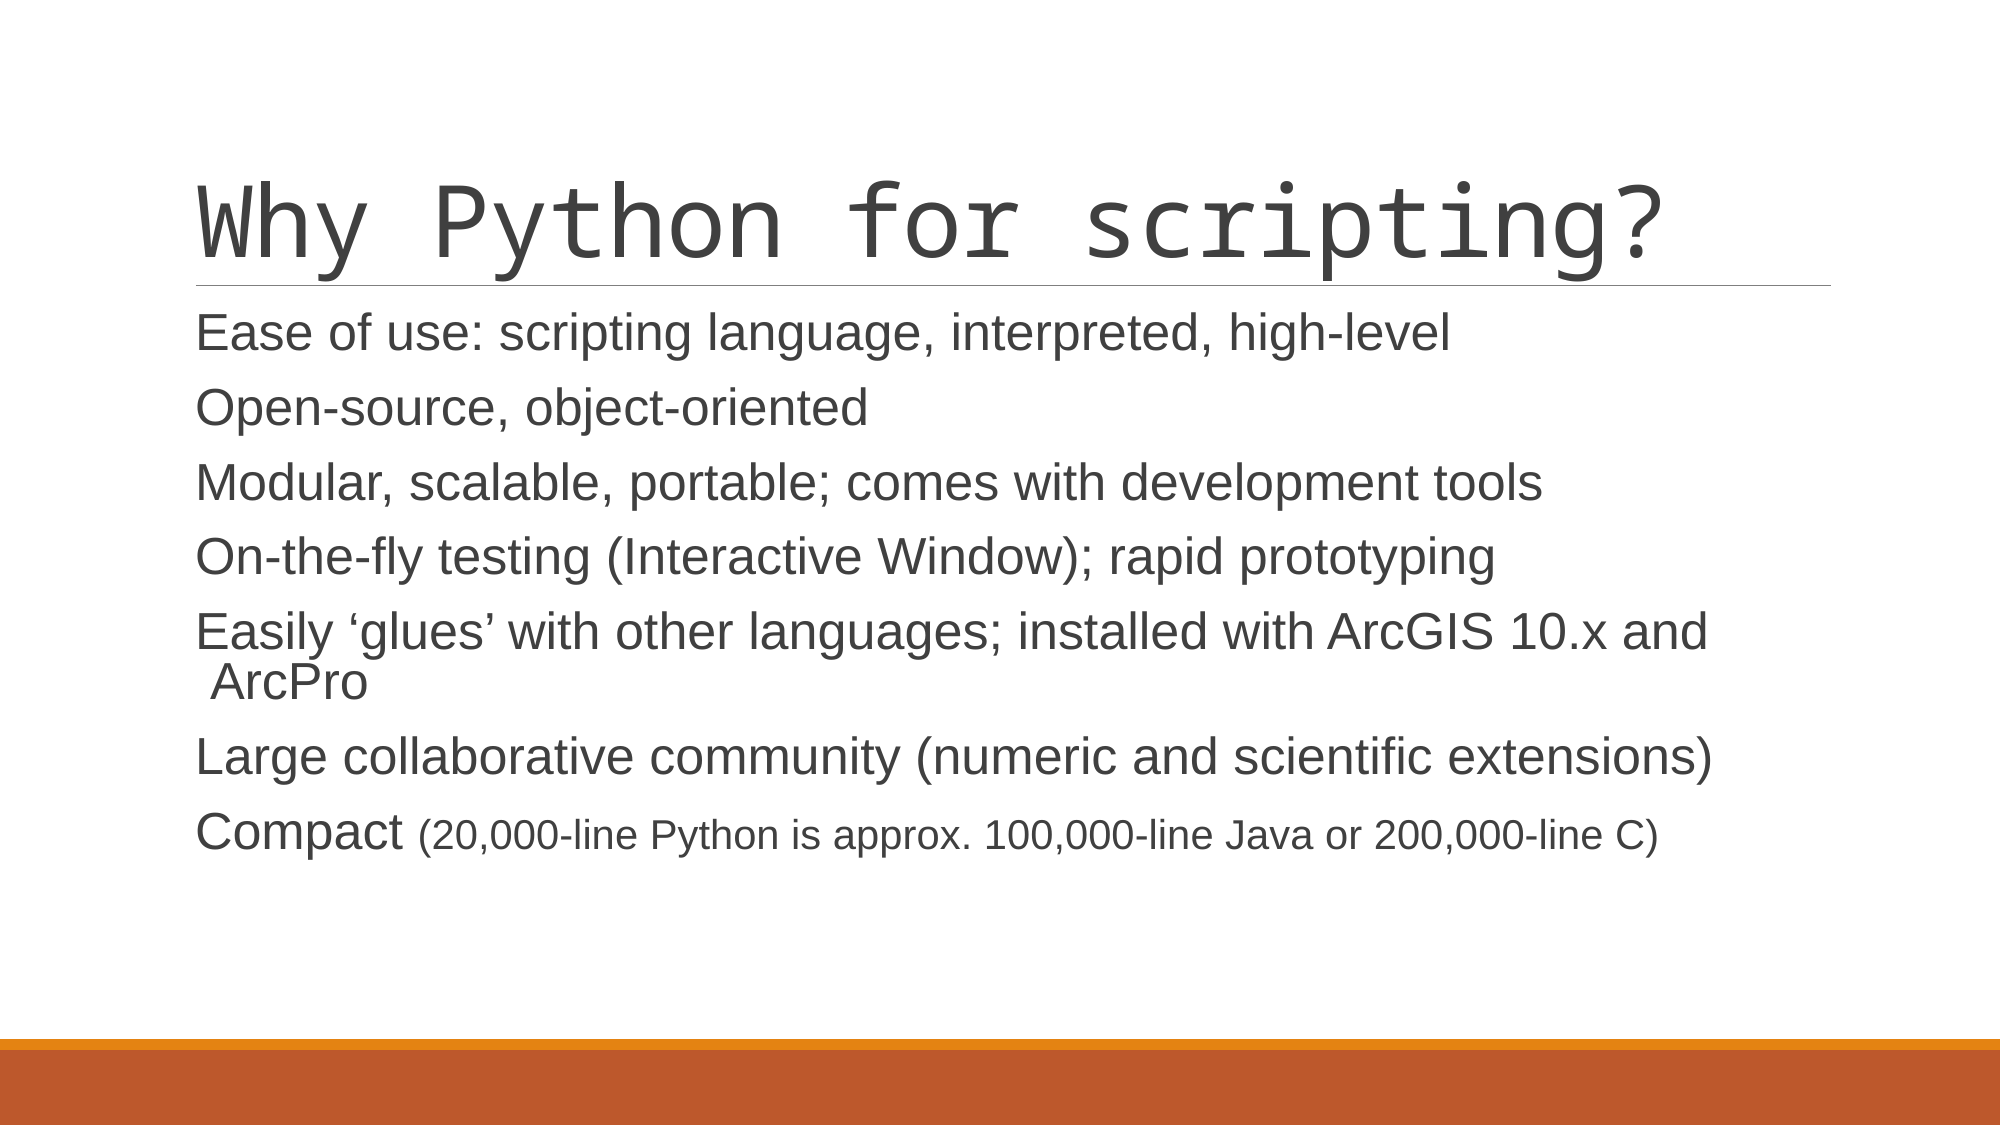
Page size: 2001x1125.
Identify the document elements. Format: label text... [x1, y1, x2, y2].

title Why Python for scripting? [180, 47, 1831, 286]
list Ease of use: scripting language, interpreted, high-level Open-source, object-oriented Modular, scalable, portable; comes with development tools On-the-fly testing (Interactive Window); rapid prototyping Easily ‘glues’ with other languages; installed with ArcGIS 10.x and ArcPro Large collaborative community (numeric and scientific extensions) Compact (20,000-line Python is approx. 100,000-line Java or 200,000-line C) [180, 302, 1831, 963]
